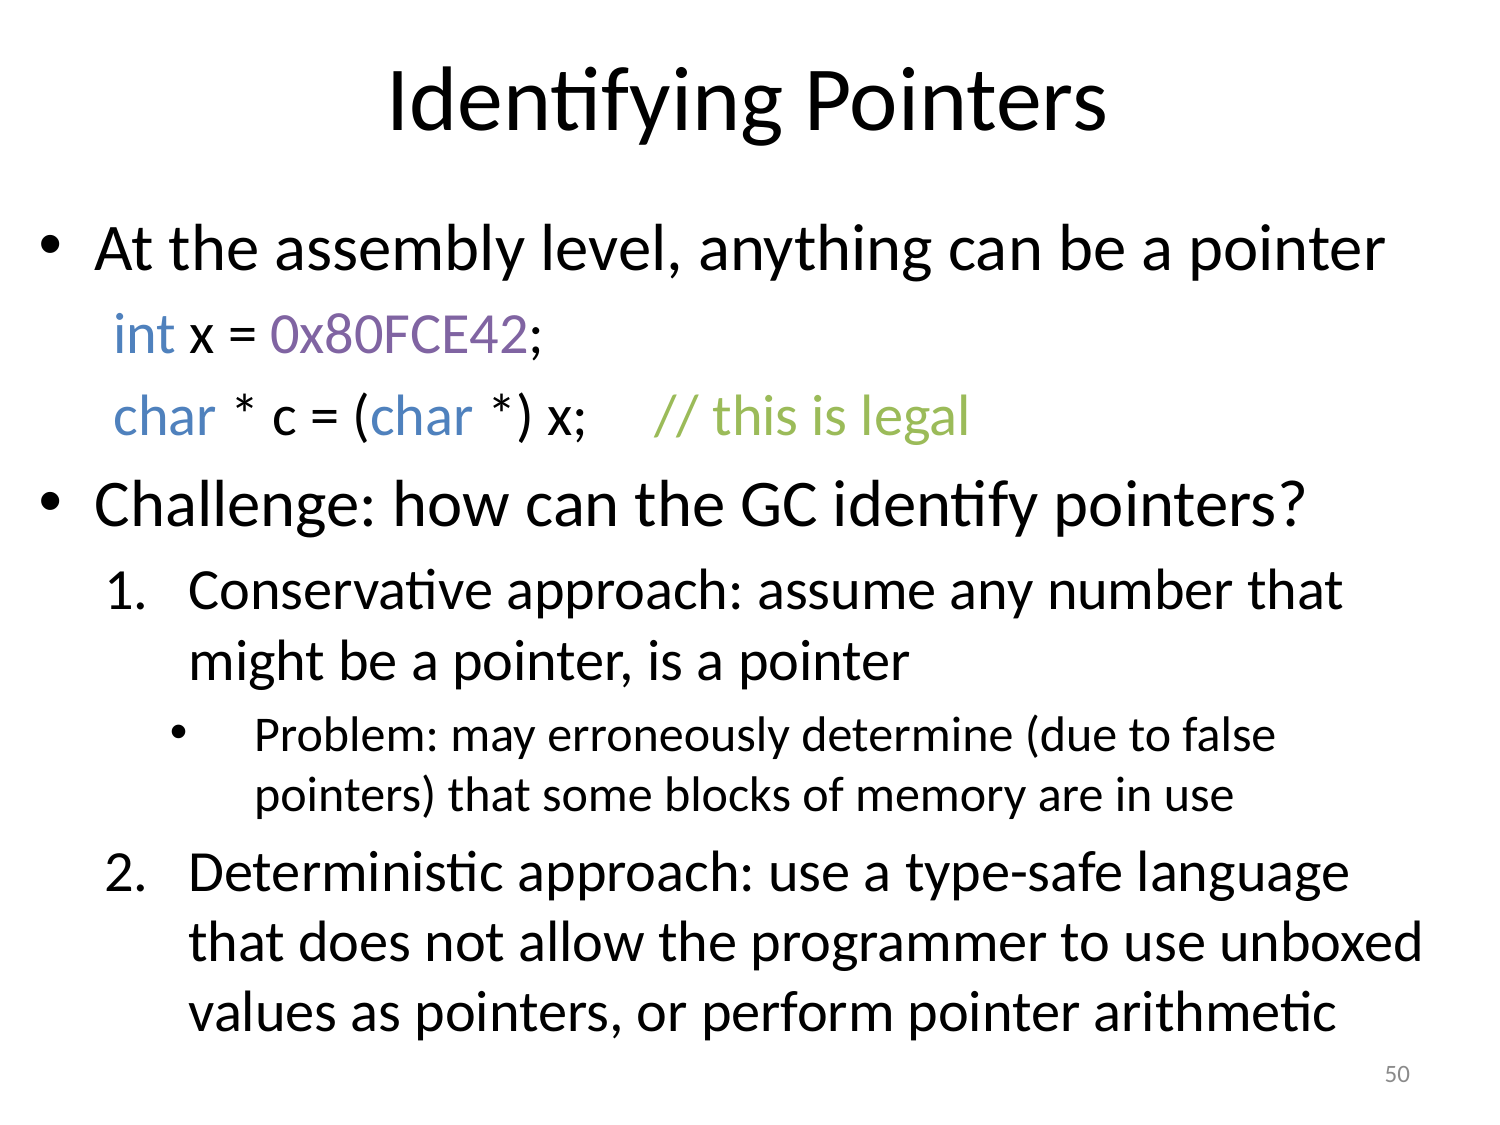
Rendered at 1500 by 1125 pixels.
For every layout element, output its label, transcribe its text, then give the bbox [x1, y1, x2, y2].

title Identifying Pointers [7, 0, 1488, 188]
slide_number <number> [1074, 1042, 1425, 1103]
list At the assembly level, anything can be a pointer int x = 0x80FCE42; char * c = (char *) x; // this is legal Challenge: how can the GC identify pointers? Conservative approach: assume any number that might be a pointer, is a pointer Problem: may erroneously determine (due to false pointers) that some blocks of memory are in use Deterministic approach: use a type-safe language that does not allow the programmer to use unboxed values as pointers, or perform pointer arithmetic [23, 195, 1468, 1103]
